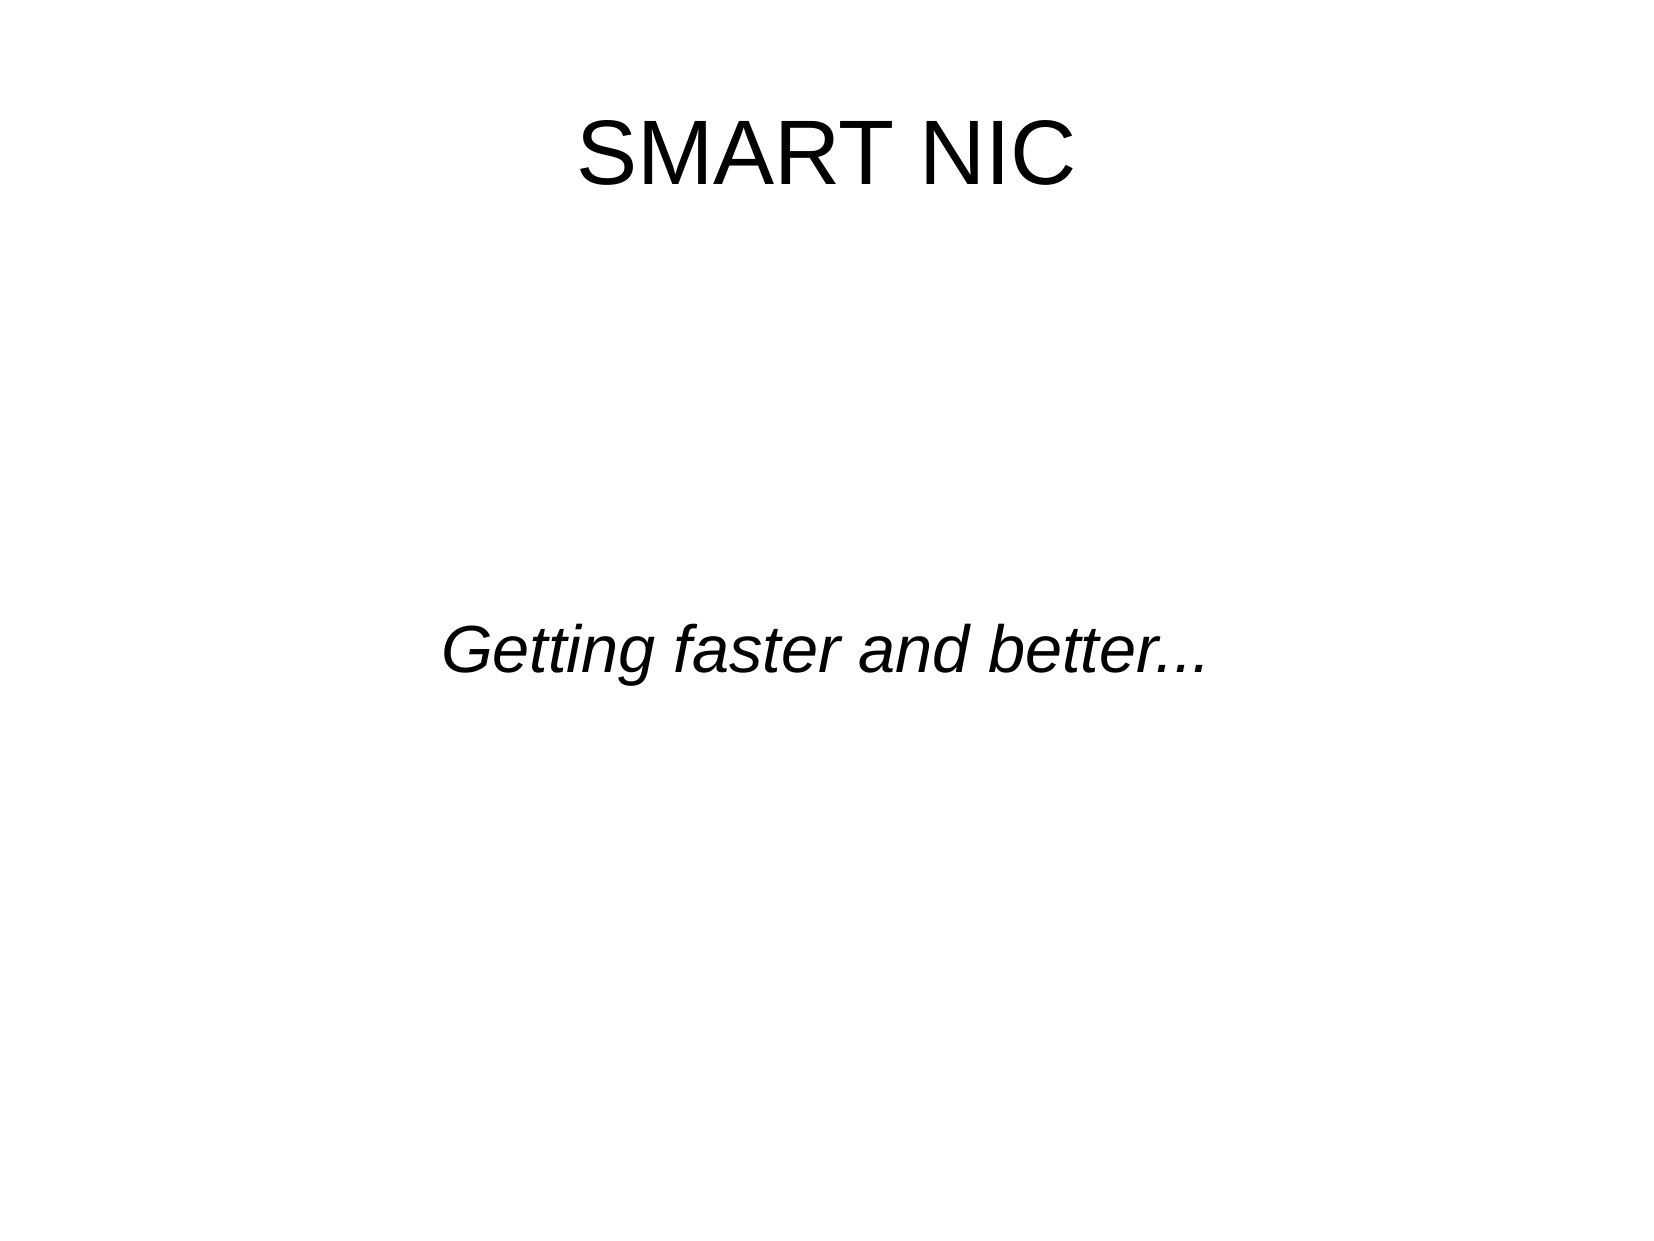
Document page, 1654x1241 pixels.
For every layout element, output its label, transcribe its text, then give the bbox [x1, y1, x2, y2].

title SMART NIC [82, 49, 1571, 257]
subtitle Getting faster and better... [82, 290, 1571, 1010]
